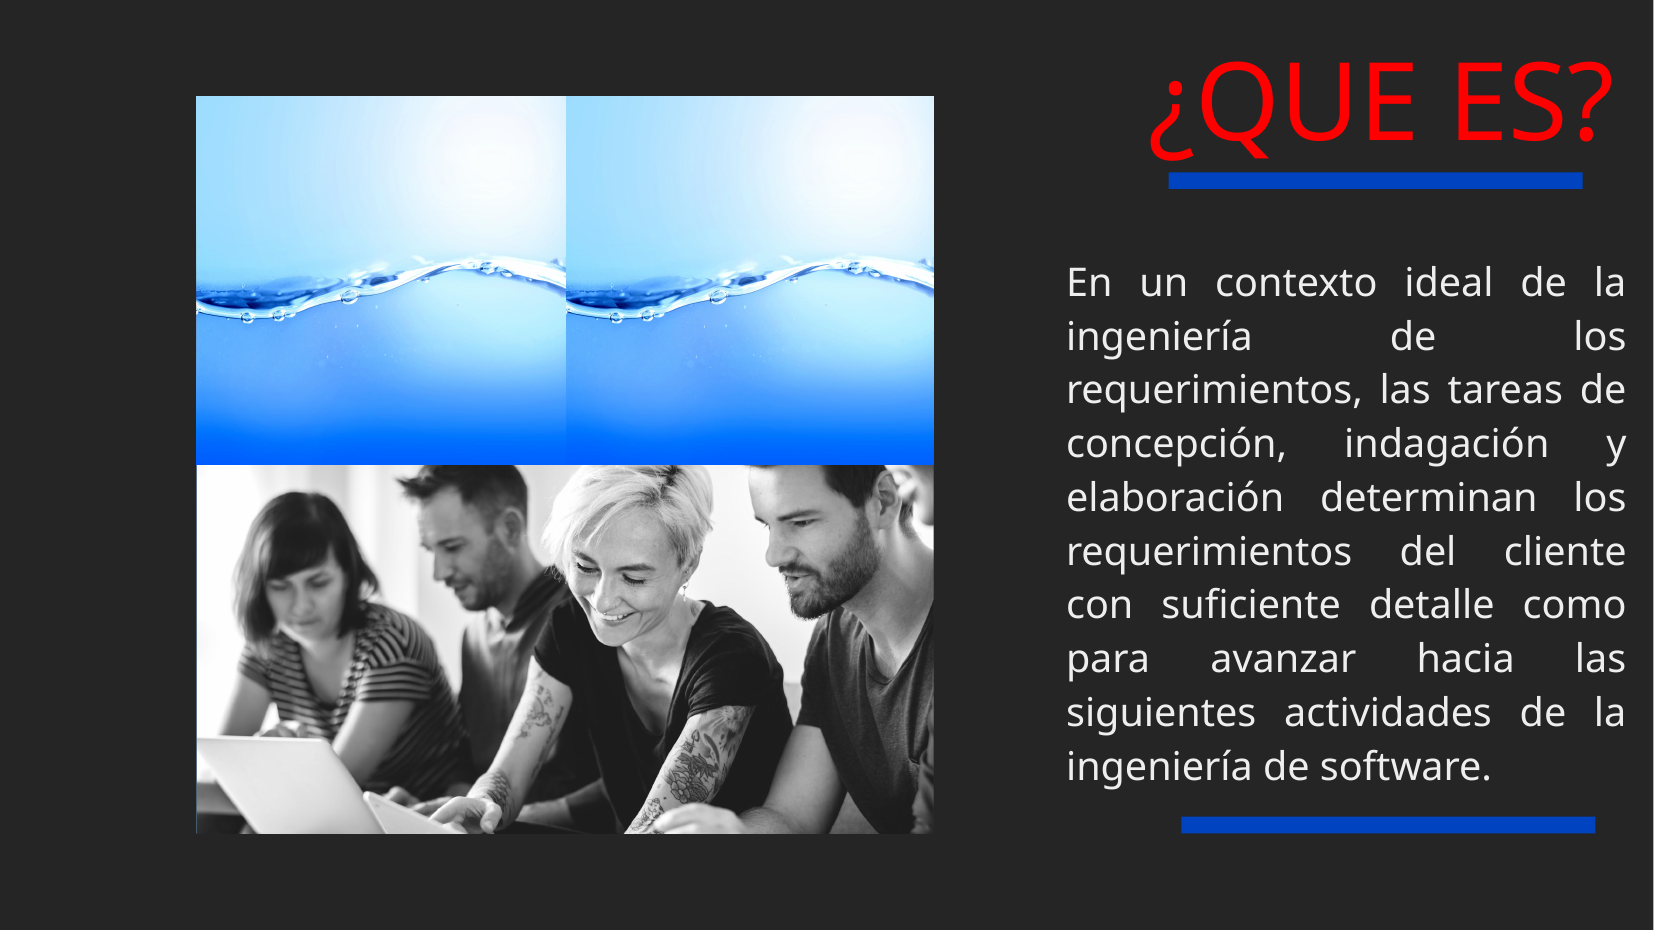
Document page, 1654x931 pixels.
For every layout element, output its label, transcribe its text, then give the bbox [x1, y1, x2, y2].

text_box [1168, 178, 1583, 189]
text_box En un contexto ideal de la ingeniería de los requerimientos, las tareas de concepción, indagación y elaboración determinan los requerimientos del cliente con suficiente detalle como para avanzar hacia las siguientes actividades de la ingeniería de software. [1051, 246, 1642, 768]
picture [196, 96, 934, 834]
title ¿QUE ES? [1015, 23, 1630, 178]
